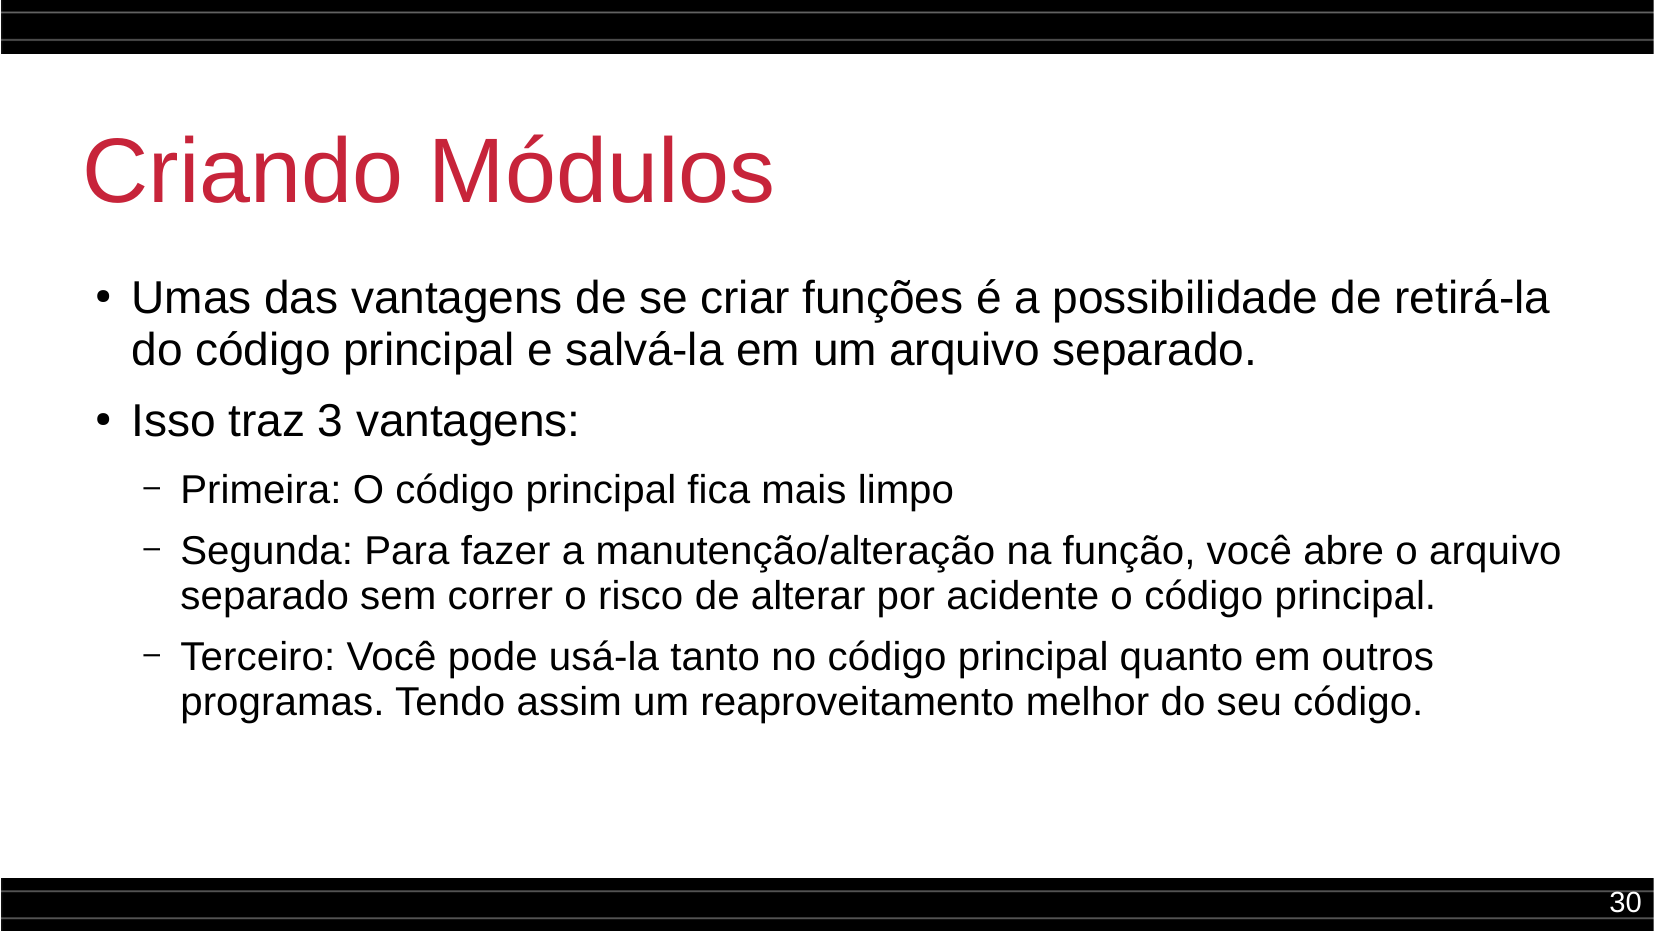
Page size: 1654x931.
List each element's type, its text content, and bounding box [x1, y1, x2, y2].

list Umas das vantagens de se criar funções é a possibilidade de retirá-la do código principal e salvá-la em um arquivo separado. Isso traz 3 vantagens: Primeira: O código principal fica mais limpo Segunda: Para fazer a manutenção/alteração na função, você abre o arquivo separado sem correr o risco de alterar por acidente o código principal. Terceiro: Você pode usá-la tanto no código principal quanto em outros programas. Tendo assim um reaproveitamento melhor do seu código. [82, 271, 1571, 758]
picture [1, 878, 1654, 931]
title Criando Módulos [82, 92, 1571, 249]
picture [1, 0, 1654, 54]
